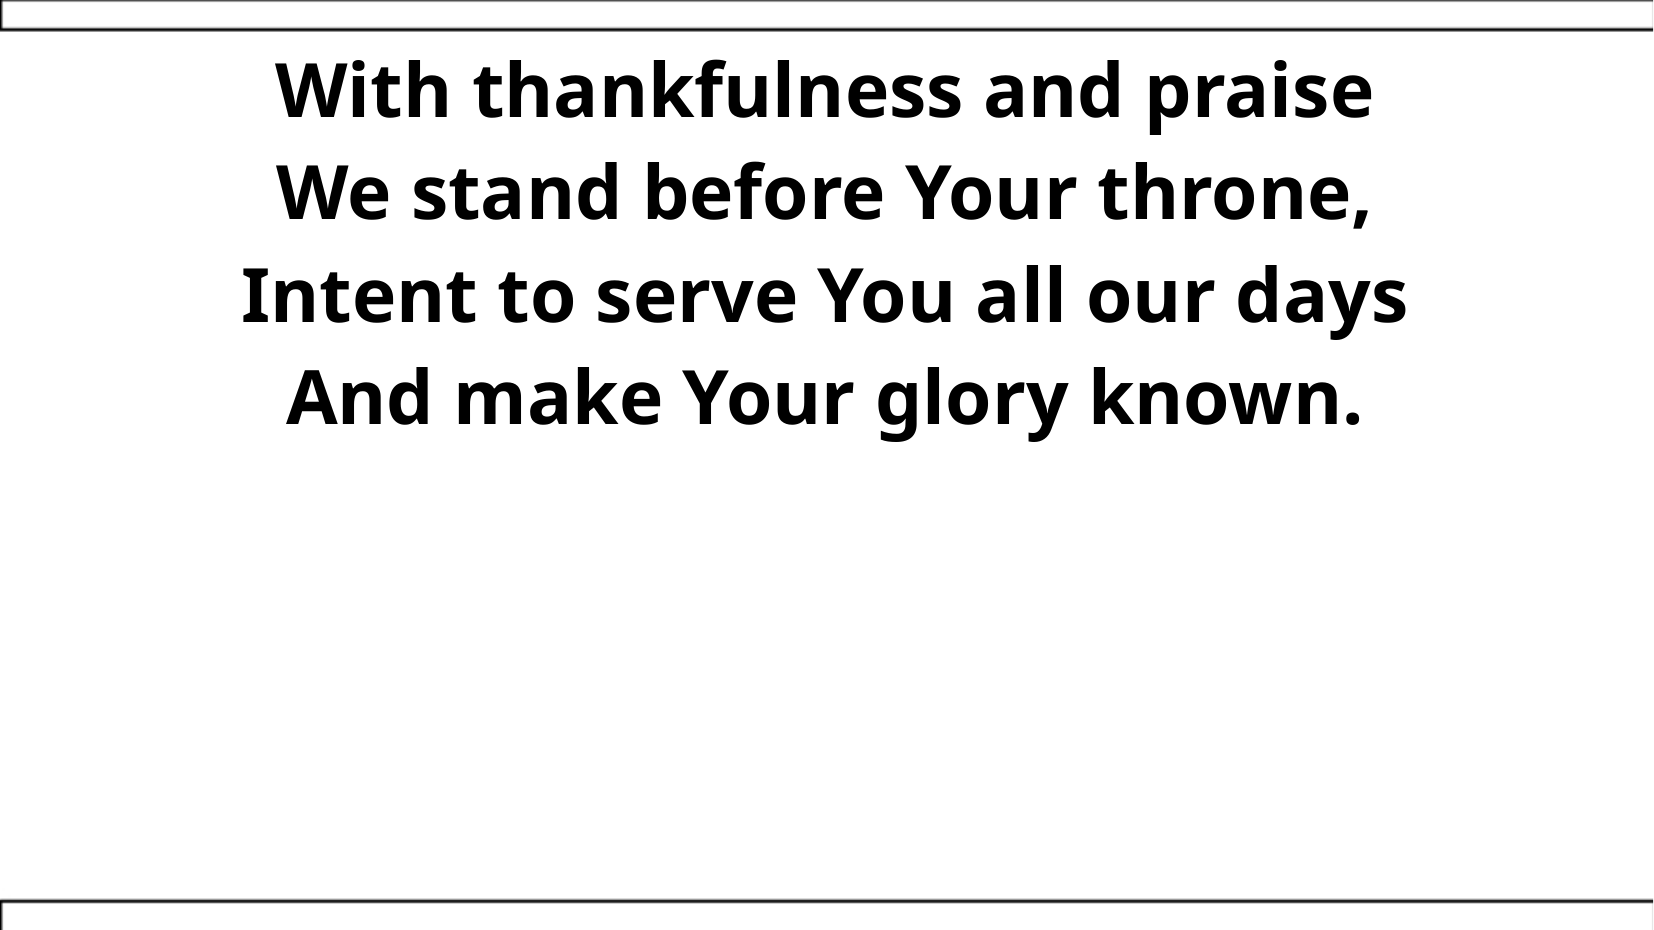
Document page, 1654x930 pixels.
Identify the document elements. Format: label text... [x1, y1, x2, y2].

picture [0, 0, 1654, 930]
text_box With thankfulness and praise We stand before Your throne, Intent to serve You all our days And make Your glory known. [90, 29, 1561, 445]
